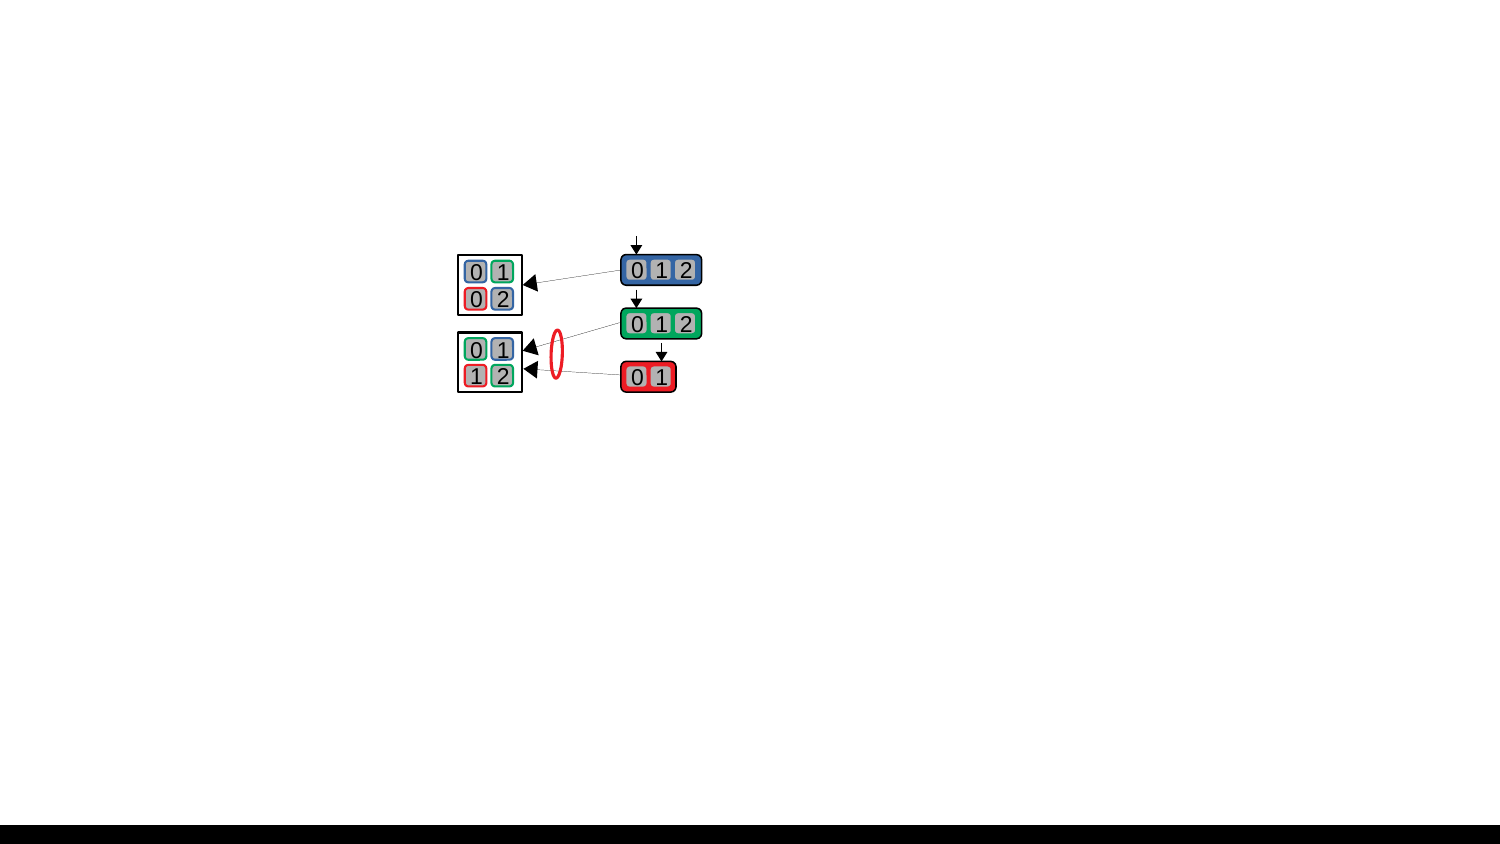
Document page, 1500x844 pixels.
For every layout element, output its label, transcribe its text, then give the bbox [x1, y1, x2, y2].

text_box 0 [625, 258, 648, 281]
text_box 1 [491, 260, 514, 283]
text_box [620, 308, 702, 339]
text_box 0 [625, 365, 648, 388]
text_box 1 [649, 258, 672, 281]
text_box 2 [491, 288, 514, 310]
text_box 2 [491, 364, 514, 387]
text_box 2 [674, 312, 696, 335]
text_box 1 [649, 312, 672, 335]
text_box 1 [491, 338, 514, 360]
text_box 0 [464, 260, 487, 283]
text_box 0 [464, 288, 487, 310]
text_box 0 [625, 312, 648, 335]
text_box [620, 361, 677, 393]
text_box 1 [649, 365, 672, 388]
text_box 0 [464, 338, 487, 360]
text_box 2 [674, 258, 696, 281]
text_box [620, 254, 702, 286]
text_box 1 [464, 364, 487, 387]
